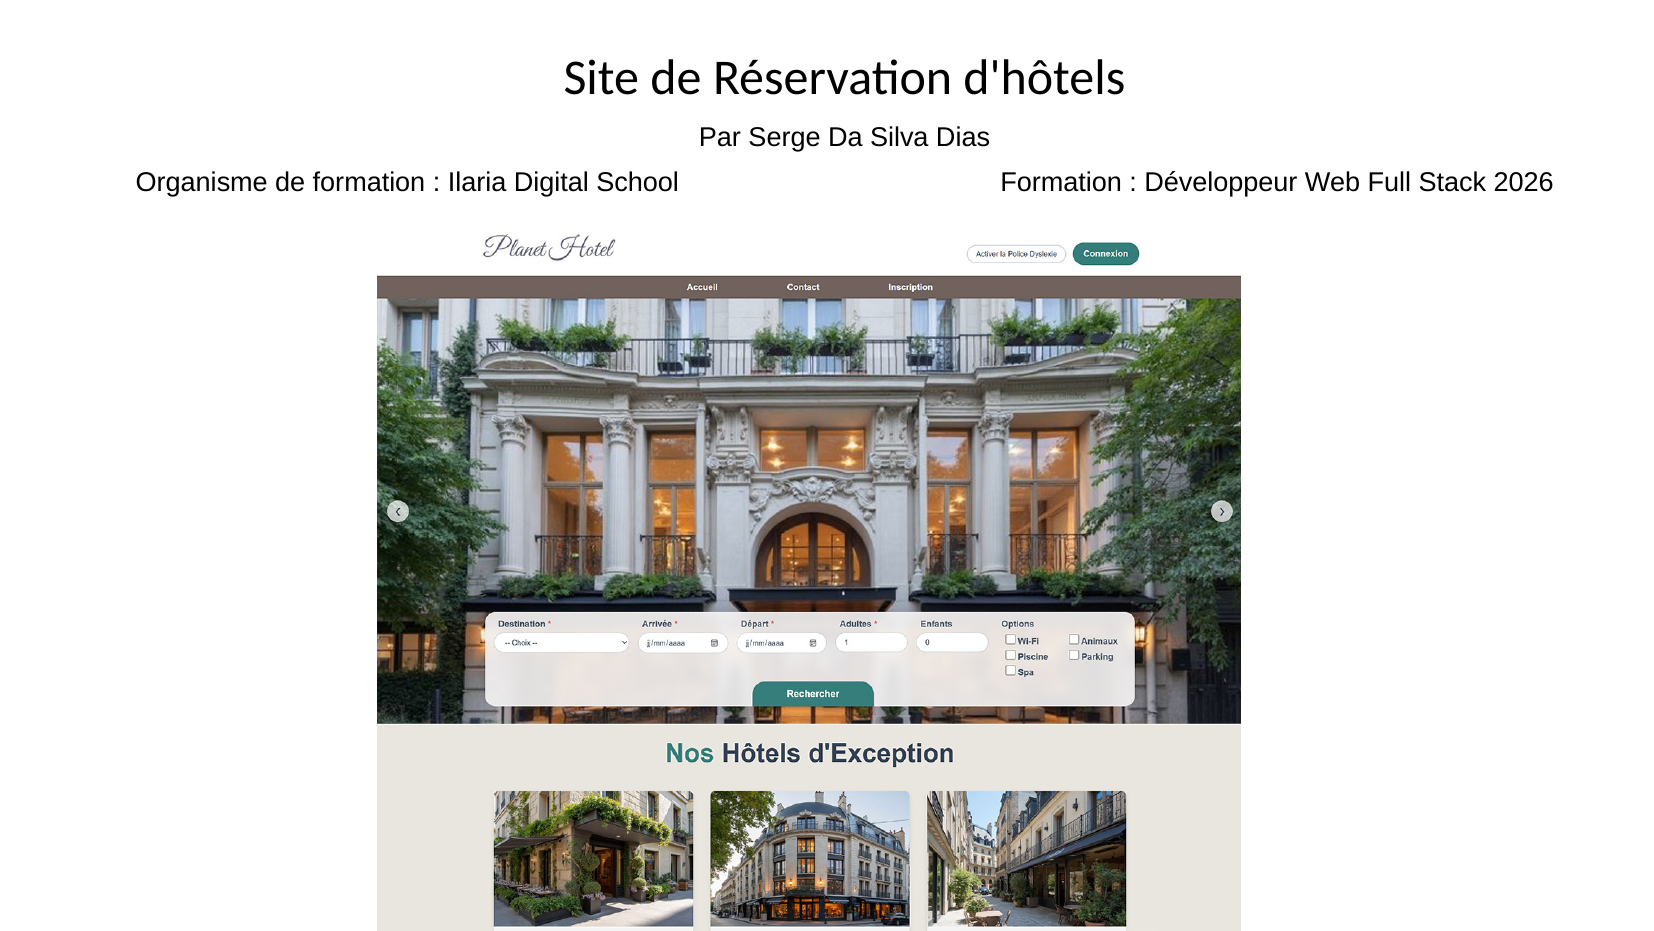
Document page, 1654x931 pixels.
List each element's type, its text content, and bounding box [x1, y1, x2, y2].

picture [377, 224, 1241, 931]
title Site de Réservation d'hôtels Par Serge Da Silva Dias Organisme de formation : Ilaria Digital School Formation : Développeur Web Full Stack 2026 [82, 31, 1571, 198]
